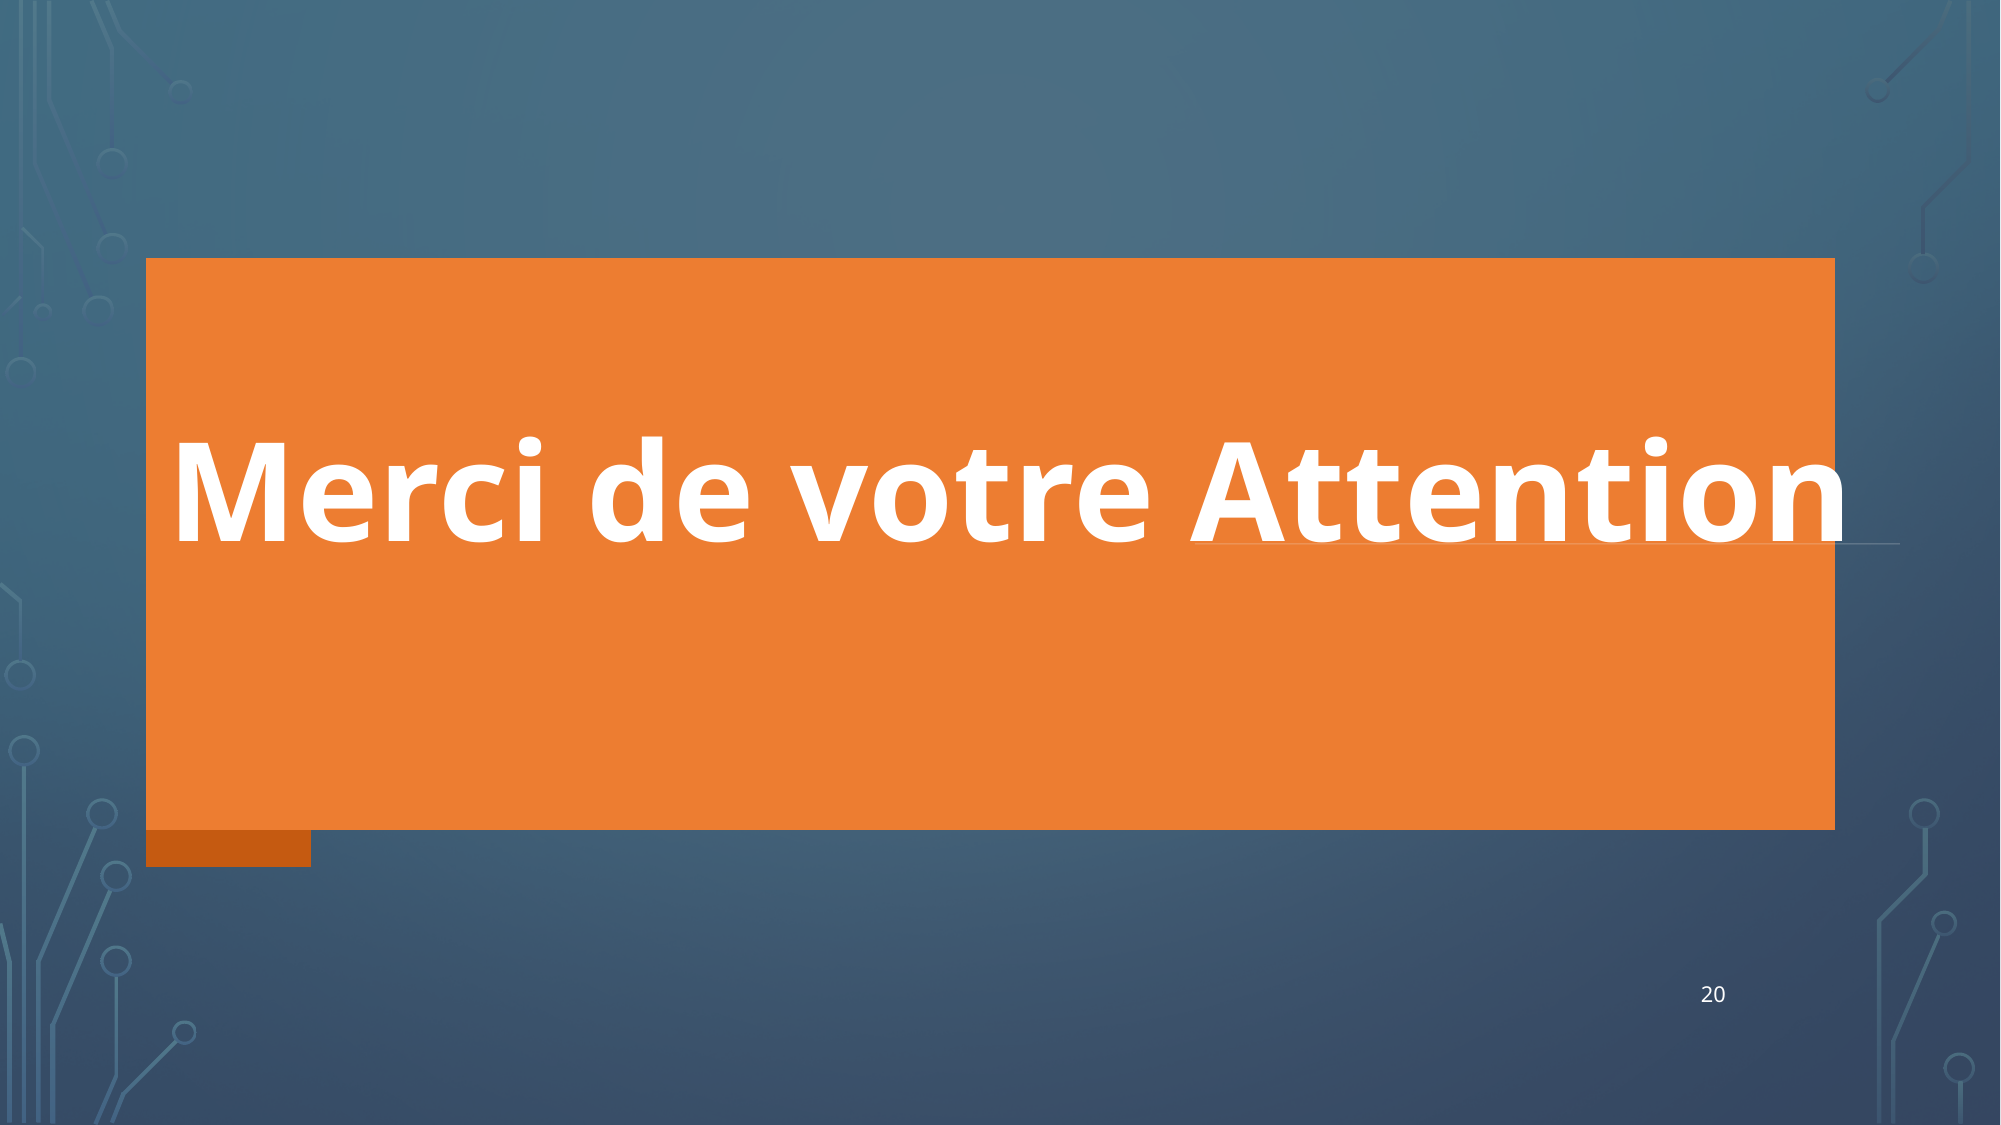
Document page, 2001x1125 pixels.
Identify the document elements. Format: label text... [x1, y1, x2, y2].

text_box Merci de votre Attention [167, 422, 1868, 573]
text_box [0, 0, 2000, 1125]
